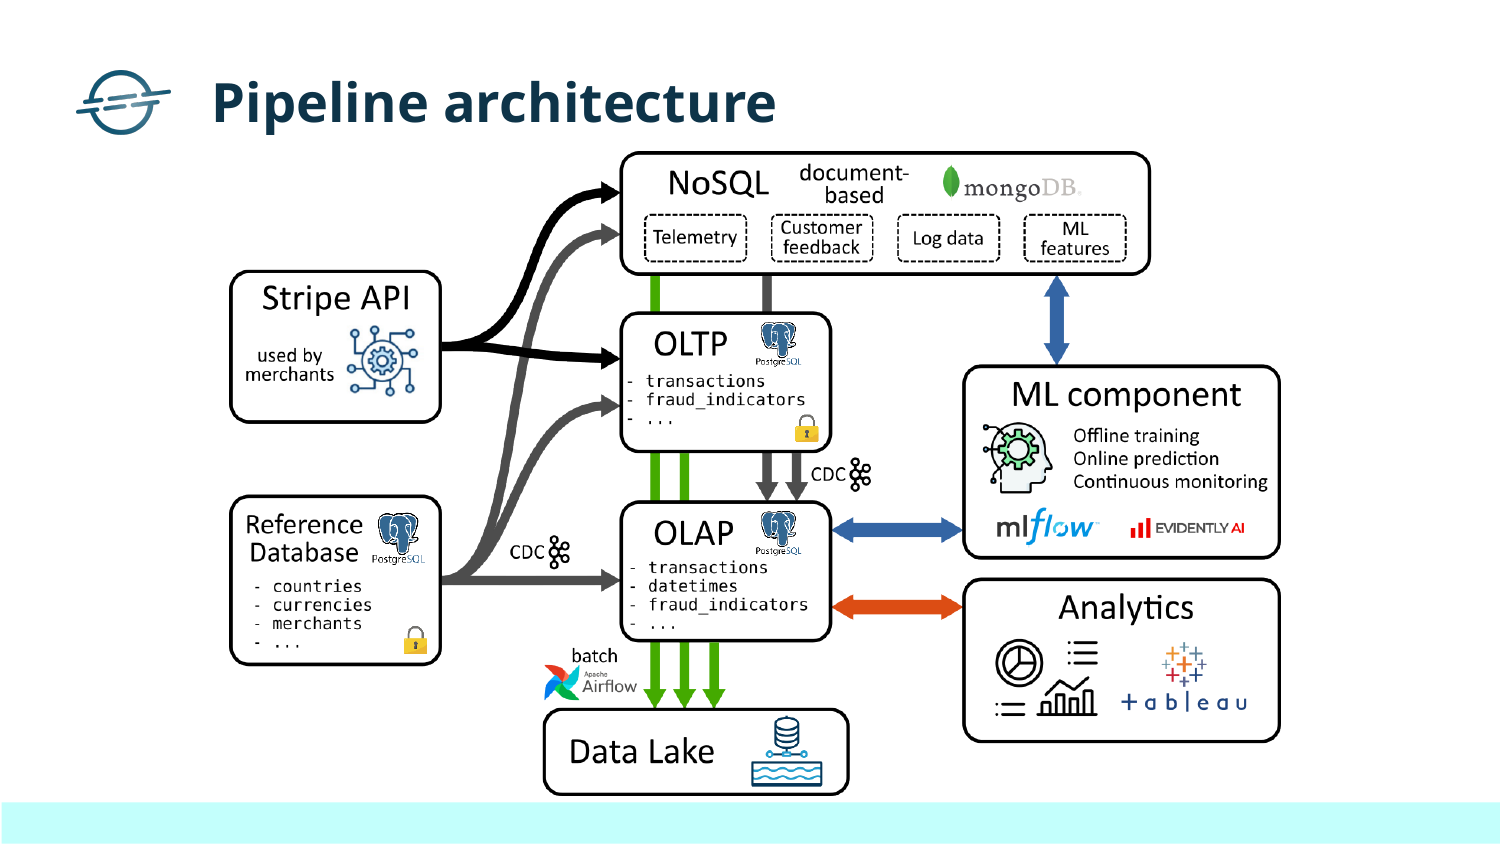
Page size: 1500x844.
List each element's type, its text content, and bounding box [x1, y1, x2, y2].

picture [229, 151, 1281, 796]
picture [76, 70, 171, 135]
text_box [1, 802, 1500, 844]
title Pipeline architecture [196, 53, 874, 155]
